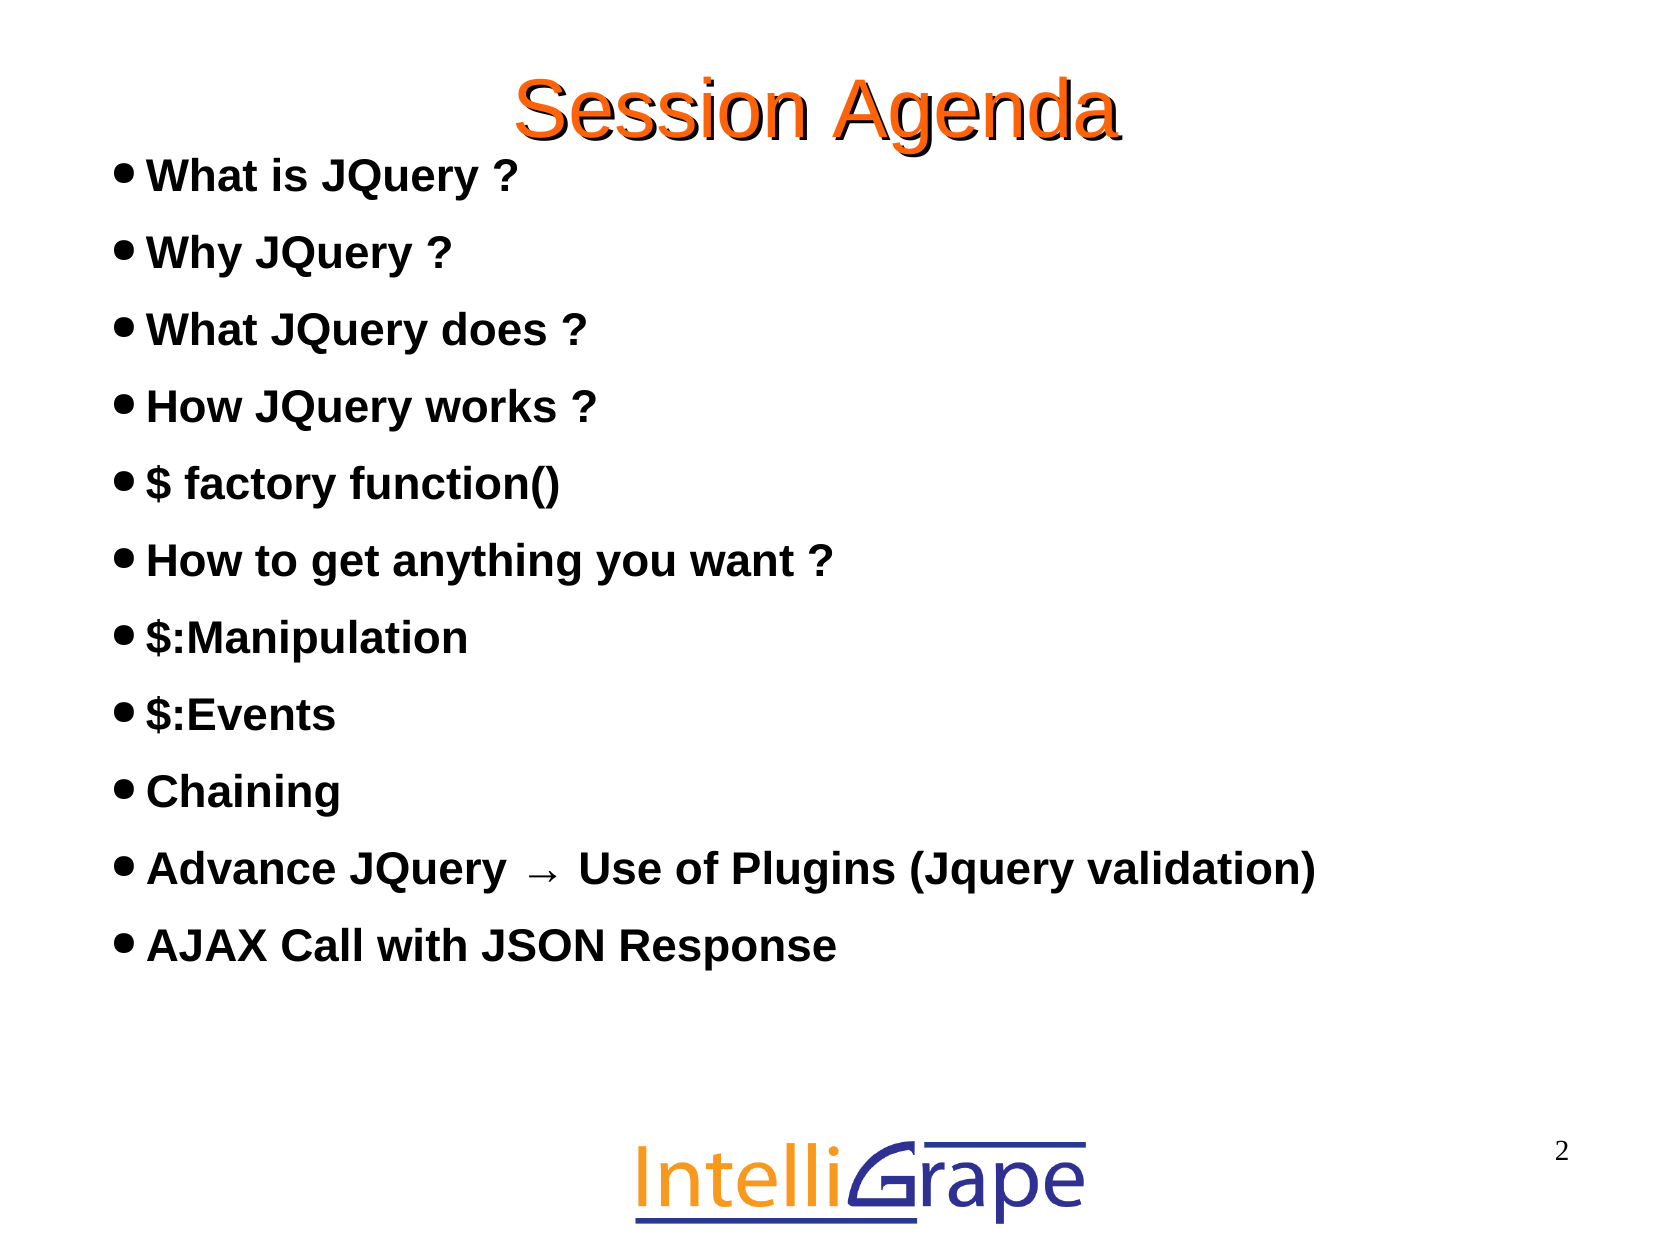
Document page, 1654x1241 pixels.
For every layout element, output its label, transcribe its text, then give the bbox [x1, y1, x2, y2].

picture [631, 1129, 1088, 1229]
list What is JQuery ? Why JQuery ? What JQuery does ? How JQuery works ? $ factory function() How to get anything you want ? $:Manipulation $:Events Chaining Advance JQuery → Use of Plugins (Jquery validation) AJAX Call with JSON Response [75, 150, 1488, 972]
title Session Agenda [109, 22, 1523, 173]
